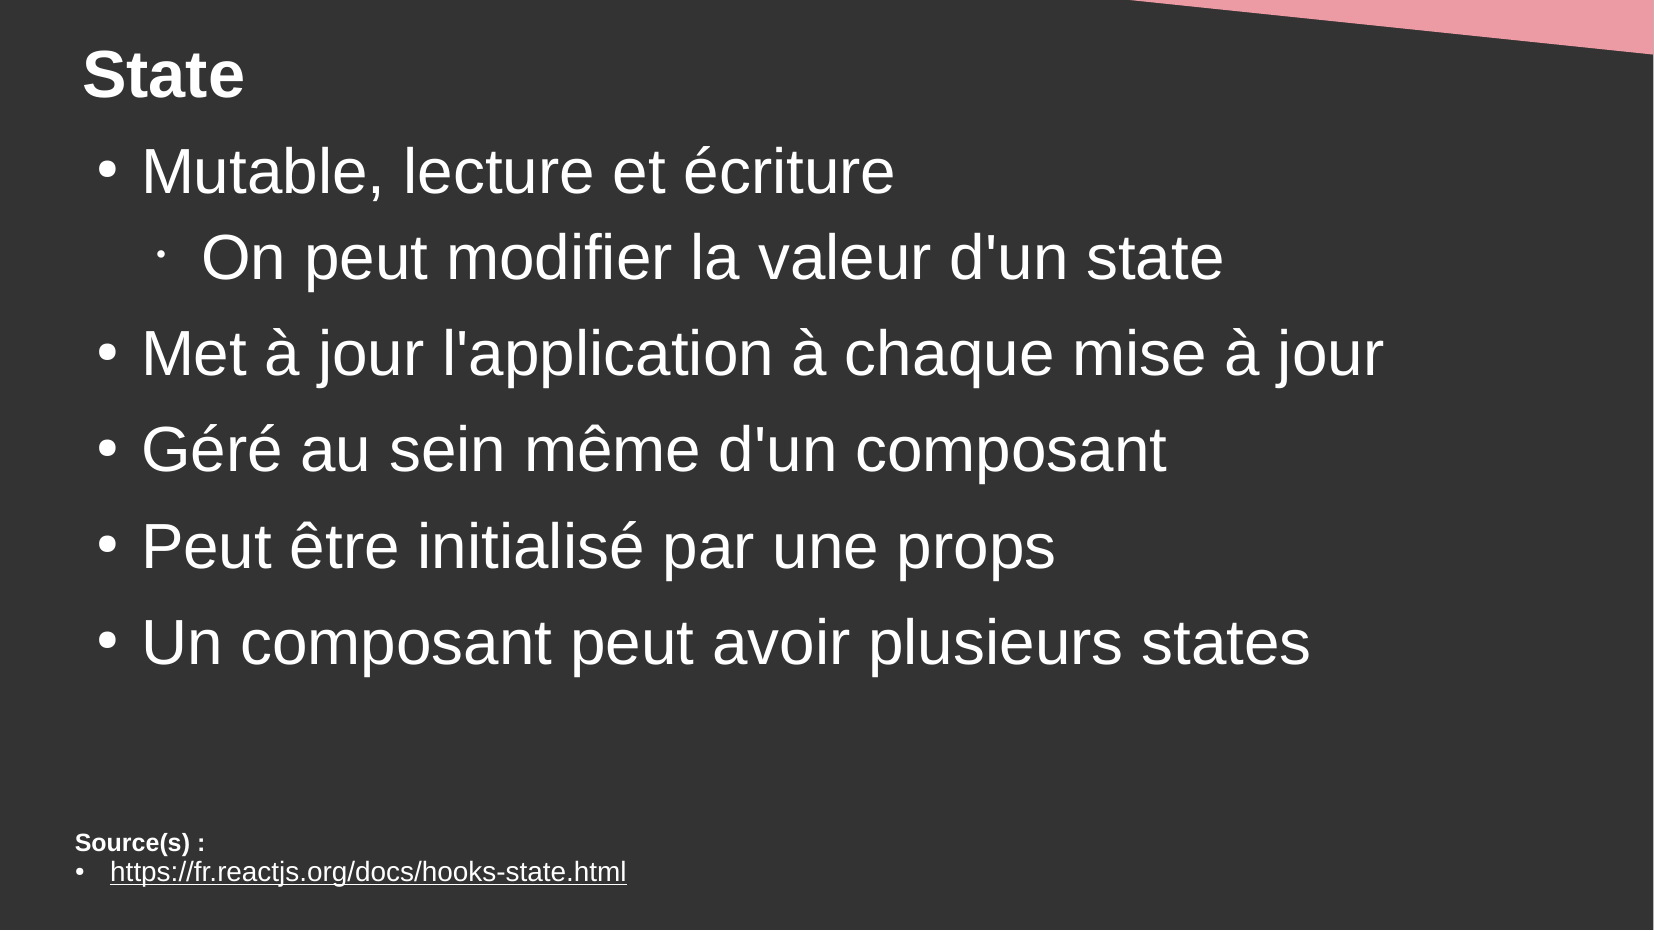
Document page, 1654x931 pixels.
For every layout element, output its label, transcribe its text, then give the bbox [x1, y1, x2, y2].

title State [82, 37, 1571, 114]
text_box Source(s) : https://fr.reactjs.org/docs/hooks-state.html [59, 821, 1546, 906]
list Mutable, lecture et écriture On peut modifier la valeur d'un state Met à jour l'application à chaque mise à jour Géré au sein même d'un composant Peut être initialisé par une props Un composant peut avoir plusieurs states [80, 135, 1619, 686]
text_box [1129, 0, 1654, 55]
